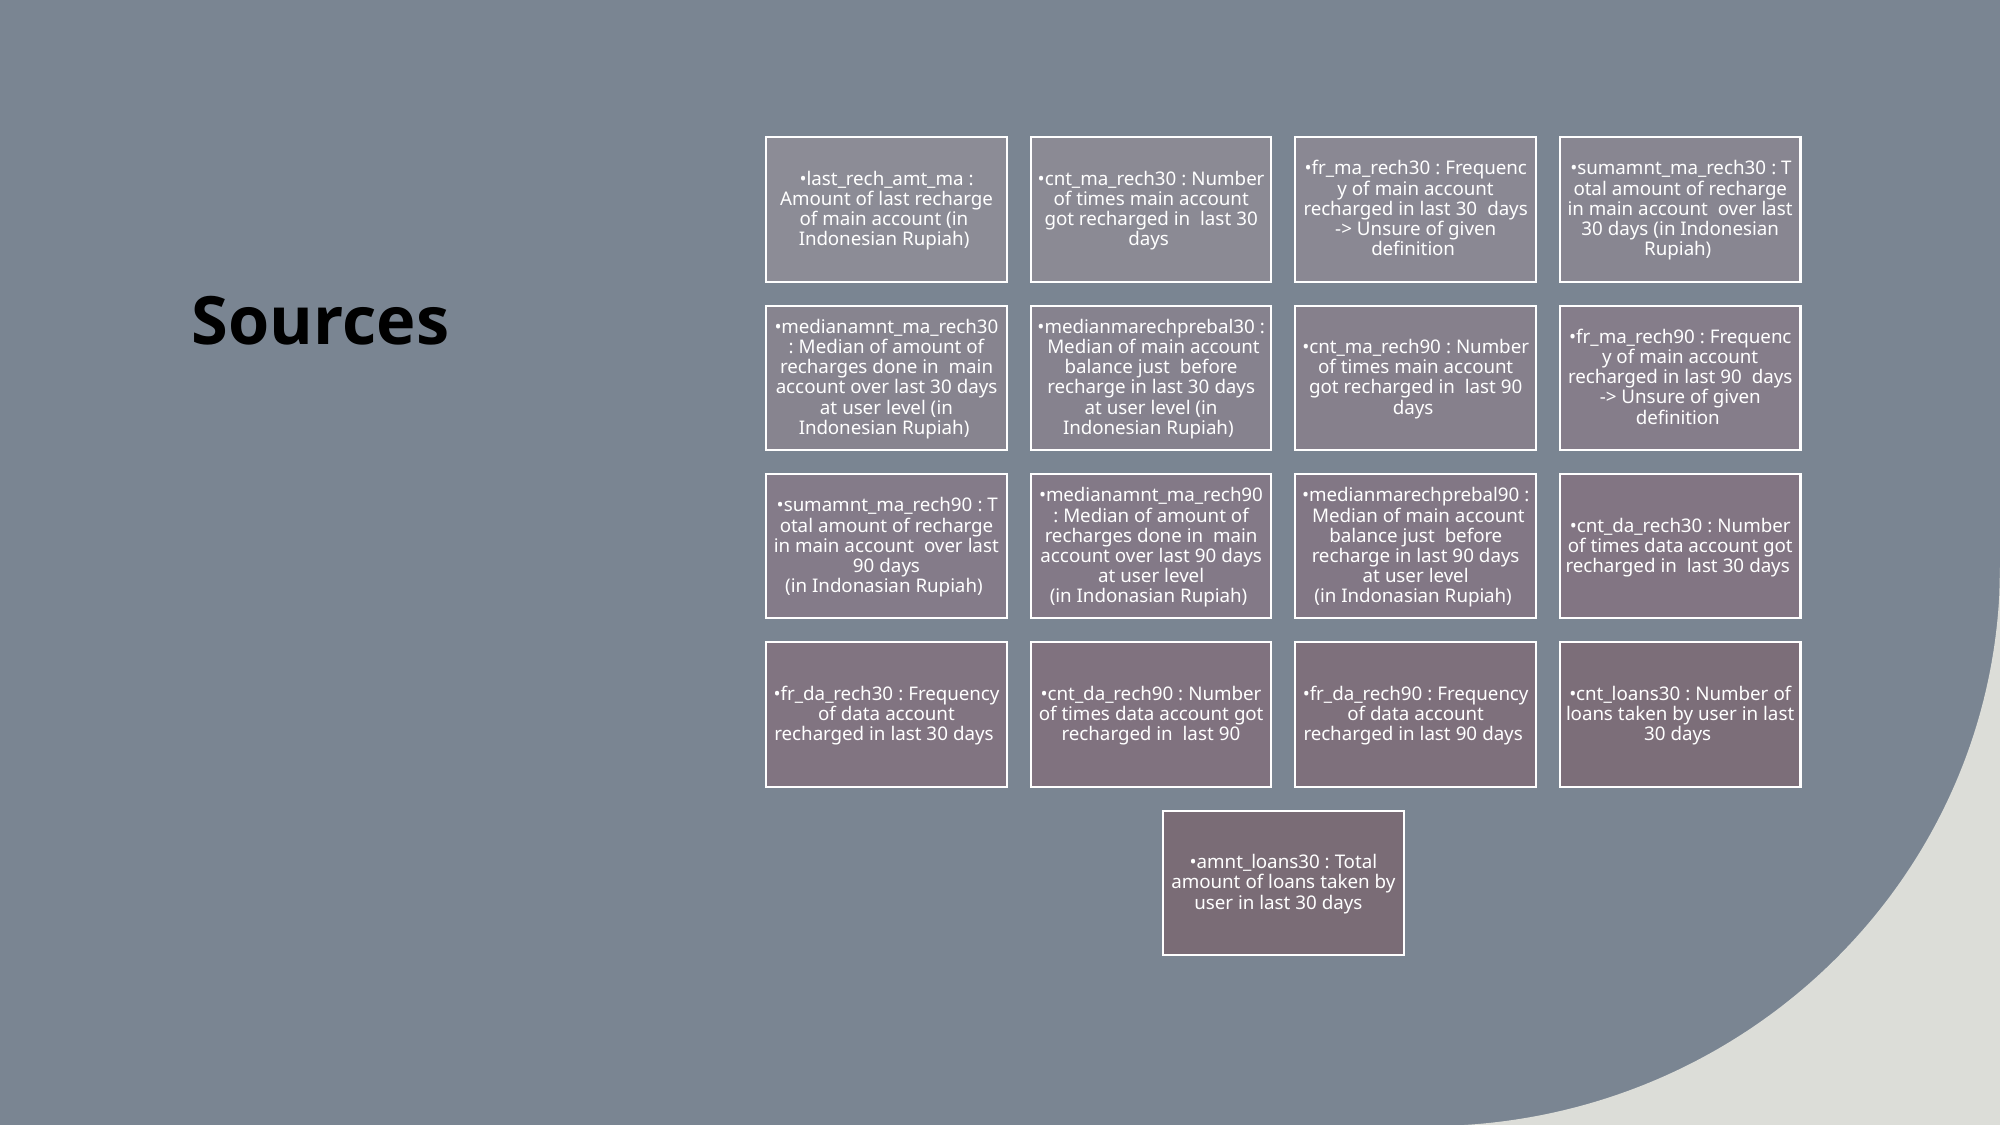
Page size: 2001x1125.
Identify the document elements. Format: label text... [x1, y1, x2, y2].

text_box •cnt_ma_rech90 : Number of times main account got recharged in last 90 days [1295, 305, 1536, 451]
text_box •cnt_loans30 : Number of loans taken by user in last 30 days [1559, 642, 1801, 787]
text_box •fr_da_rech30 : Frequency of data account recharged in last 30 days [766, 642, 1007, 787]
text_box •cnt_da_rech90 : Number of times data account got recharged in last 90 [1030, 642, 1272, 787]
text_box •sumamnt_ma_rech90 : Total amount of recharge in main account over last 90 days (in Indonasian Rupiah) [766, 474, 1007, 619]
text_box [0, 0, 2000, 1125]
text_box •medianamnt_ma_rech30 : Median of amount of recharges done in main account over last 30 days at user level (in Indonesian Rupiah) [766, 305, 1007, 451]
text_box •fr_ma_rech90 : Frequency of main account recharged in last 90 days -> Unsure of given definition [1559, 305, 1801, 451]
text_box •last_rech_amt_ma : Amount of last recharge of main account (in Indonesian Rupiah) [766, 137, 1007, 282]
text_box •medianamnt_ma_rech90 : Median of amount of recharges done in main account over last 90 days at user level (in Indonasian Rupiah) [1030, 474, 1272, 619]
text_box •fr_ma_rech30 : Frequency of main account recharged in last 30 days -> Unsure of given definition [1295, 137, 1536, 282]
title Sources [176, 262, 670, 846]
text_box •medianmarechprebal30 : Median of main account balance just before recharge in last 30 days at user level (in Indonesian Rupiah) [1030, 305, 1272, 451]
text_box •cnt_ma_rech30 : Number of times main account got recharged in last 30 days [1030, 137, 1272, 282]
text_box •fr_da_rech90 : Frequency of data account recharged in last 90 days [1295, 642, 1536, 787]
text_box •cnt_da_rech30 : Number of times data account got recharged in last 30 days [1559, 474, 1801, 619]
text_box •sumamnt_ma_rech30 : Total amount of recharge in main account over last 30 days (in Indonesian Rupiah) [1559, 137, 1801, 282]
text_box •medianmarechprebal90 : Median of main account balance just before recharge in last 90 days at user level (in Indonasian Rupiah) [1295, 474, 1536, 619]
text_box •amnt_loans30 : Total amount of loans taken by user in last 30 days [1163, 810, 1404, 956]
